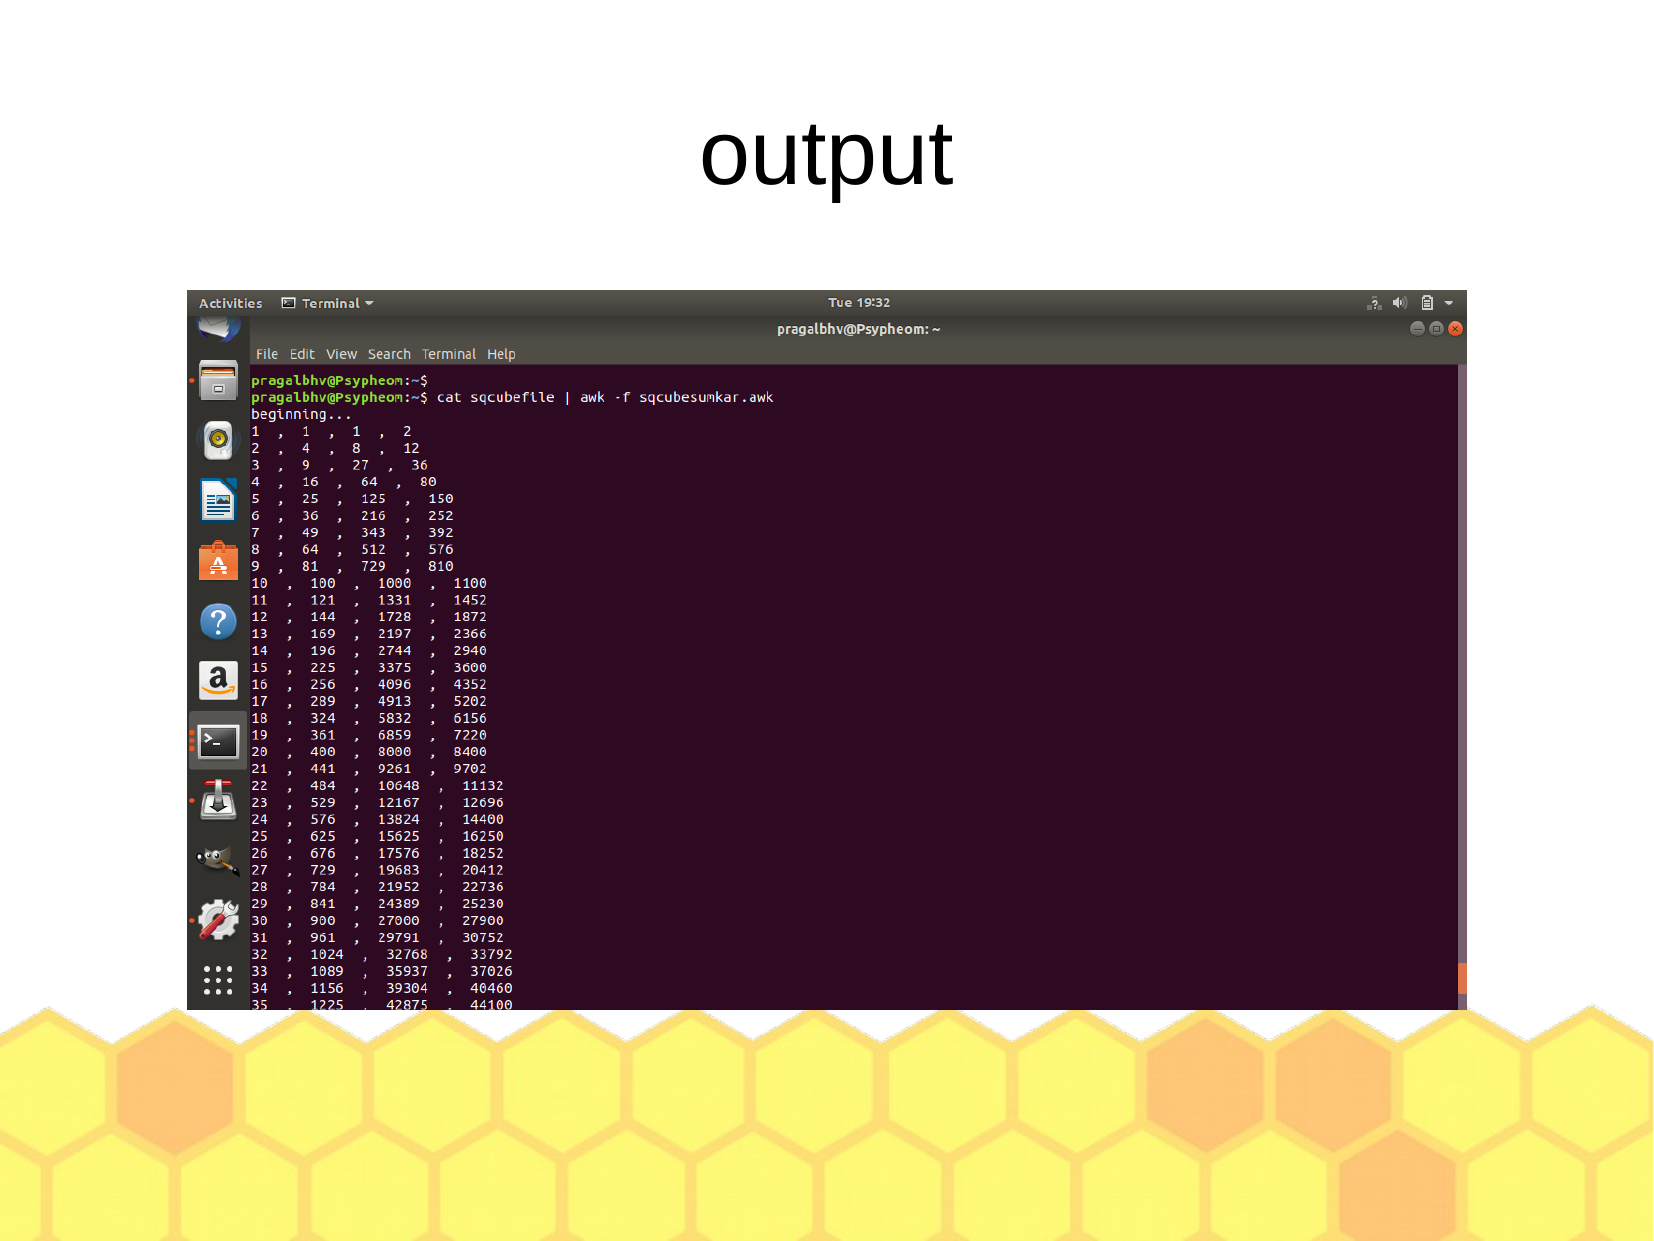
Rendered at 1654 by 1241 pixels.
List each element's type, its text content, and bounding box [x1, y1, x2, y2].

picture [0, 290, 1654, 1241]
title output [82, 49, 1571, 257]
